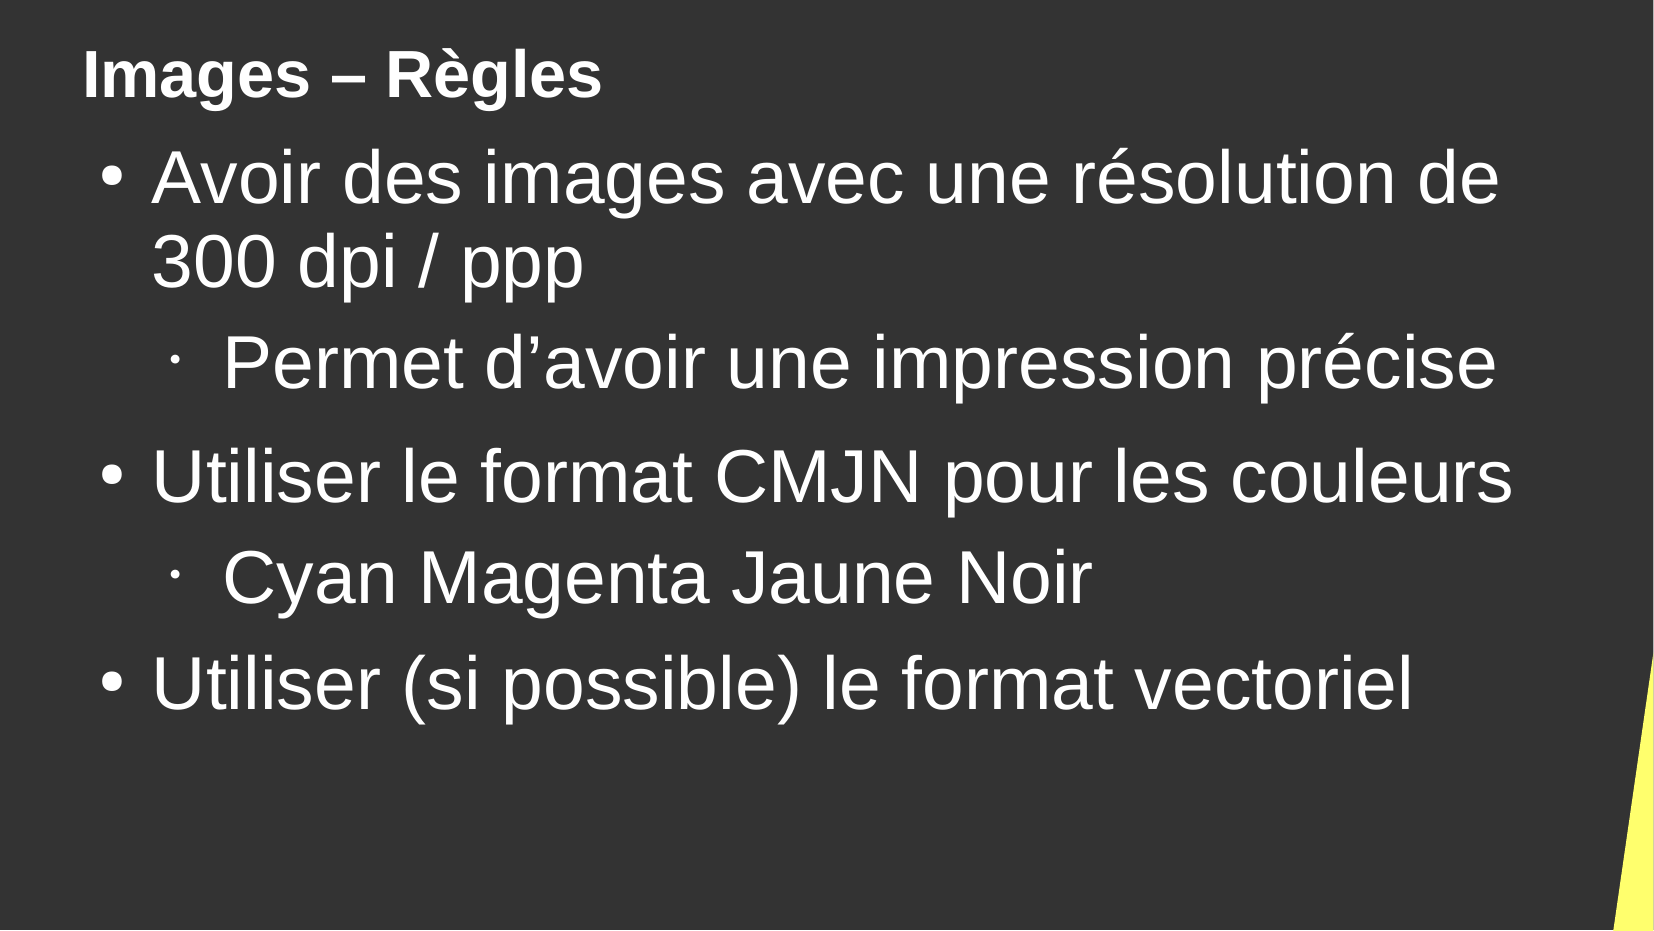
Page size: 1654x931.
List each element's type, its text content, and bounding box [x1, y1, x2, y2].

text_box [1613, 648, 1654, 931]
title Images – Règles [82, 37, 1571, 122]
list Avoir des images avec une résolution de 300 dpi / ppp Permet d’avoir une impression précise Utiliser le format CMJN pour les couleurs Cyan Magenta Jaune Noir Utiliser (si possible) le format vectoriel [80, 135, 1620, 777]
